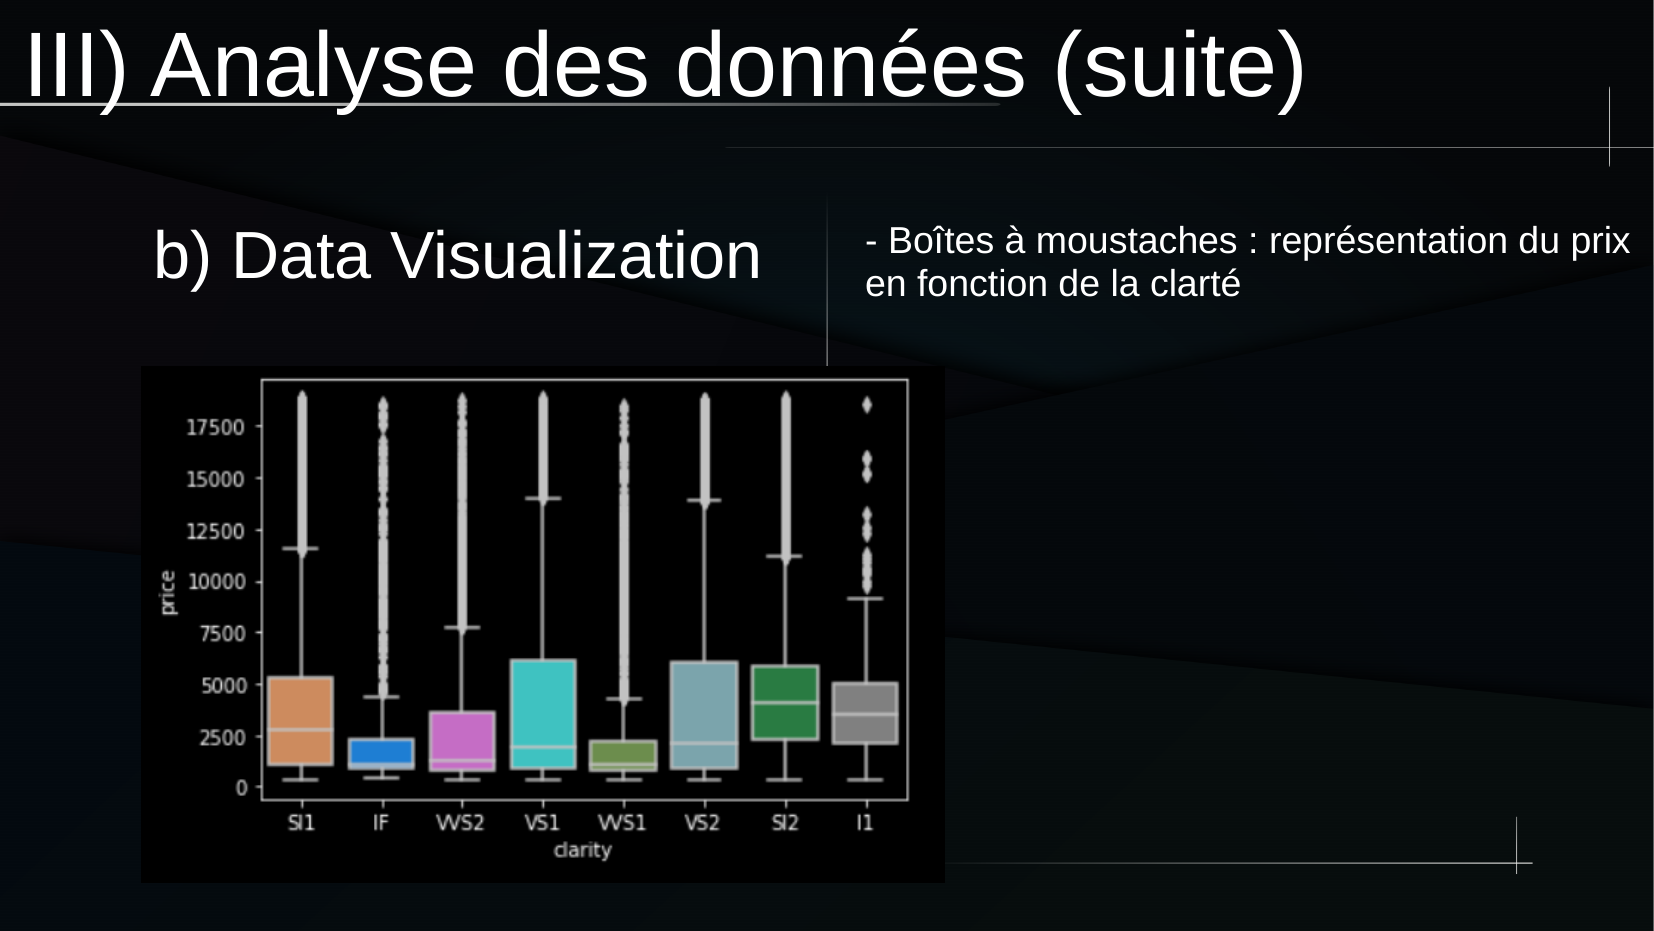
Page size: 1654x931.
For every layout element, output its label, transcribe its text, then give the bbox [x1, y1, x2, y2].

title III) Analyse des données (suite) [23, 11, 1589, 119]
picture [0, 0, 1654, 931]
text_box - Boîtes à moustaches : représentation du prix en fonction de la clarté [850, 212, 1654, 312]
list b) Data Visualization [82, 217, 809, 758]
